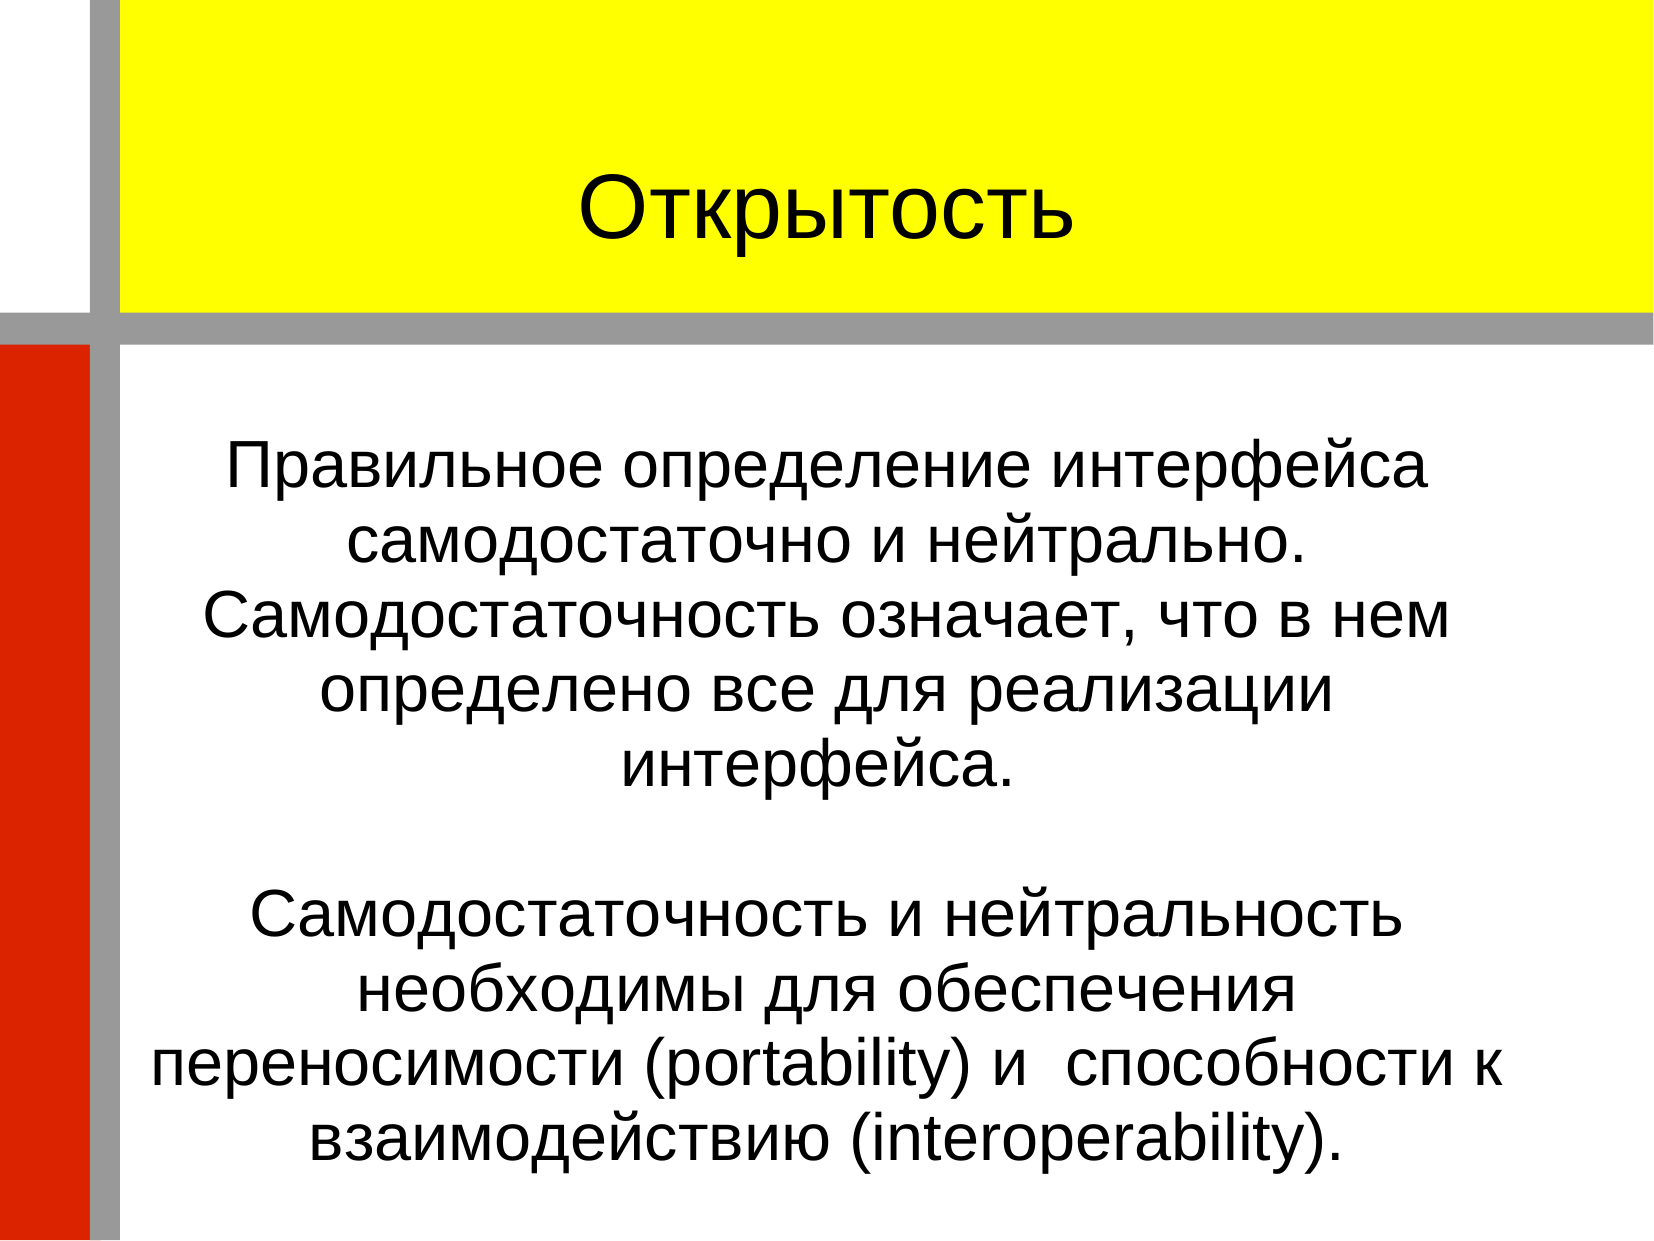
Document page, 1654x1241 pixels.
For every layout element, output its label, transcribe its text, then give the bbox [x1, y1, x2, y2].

title Открытость [121, 110, 1534, 303]
subtitle Правильное определение интерфейса самодостаточно и нейтрально. Самодостаточность означает, что в нем определено все для реализации интерфейса. Самодостаточность и нейтральность необходимы для обеспечения переносимости (portability) и способности к взаимодействию (interoperability). [121, 399, 1534, 1203]
